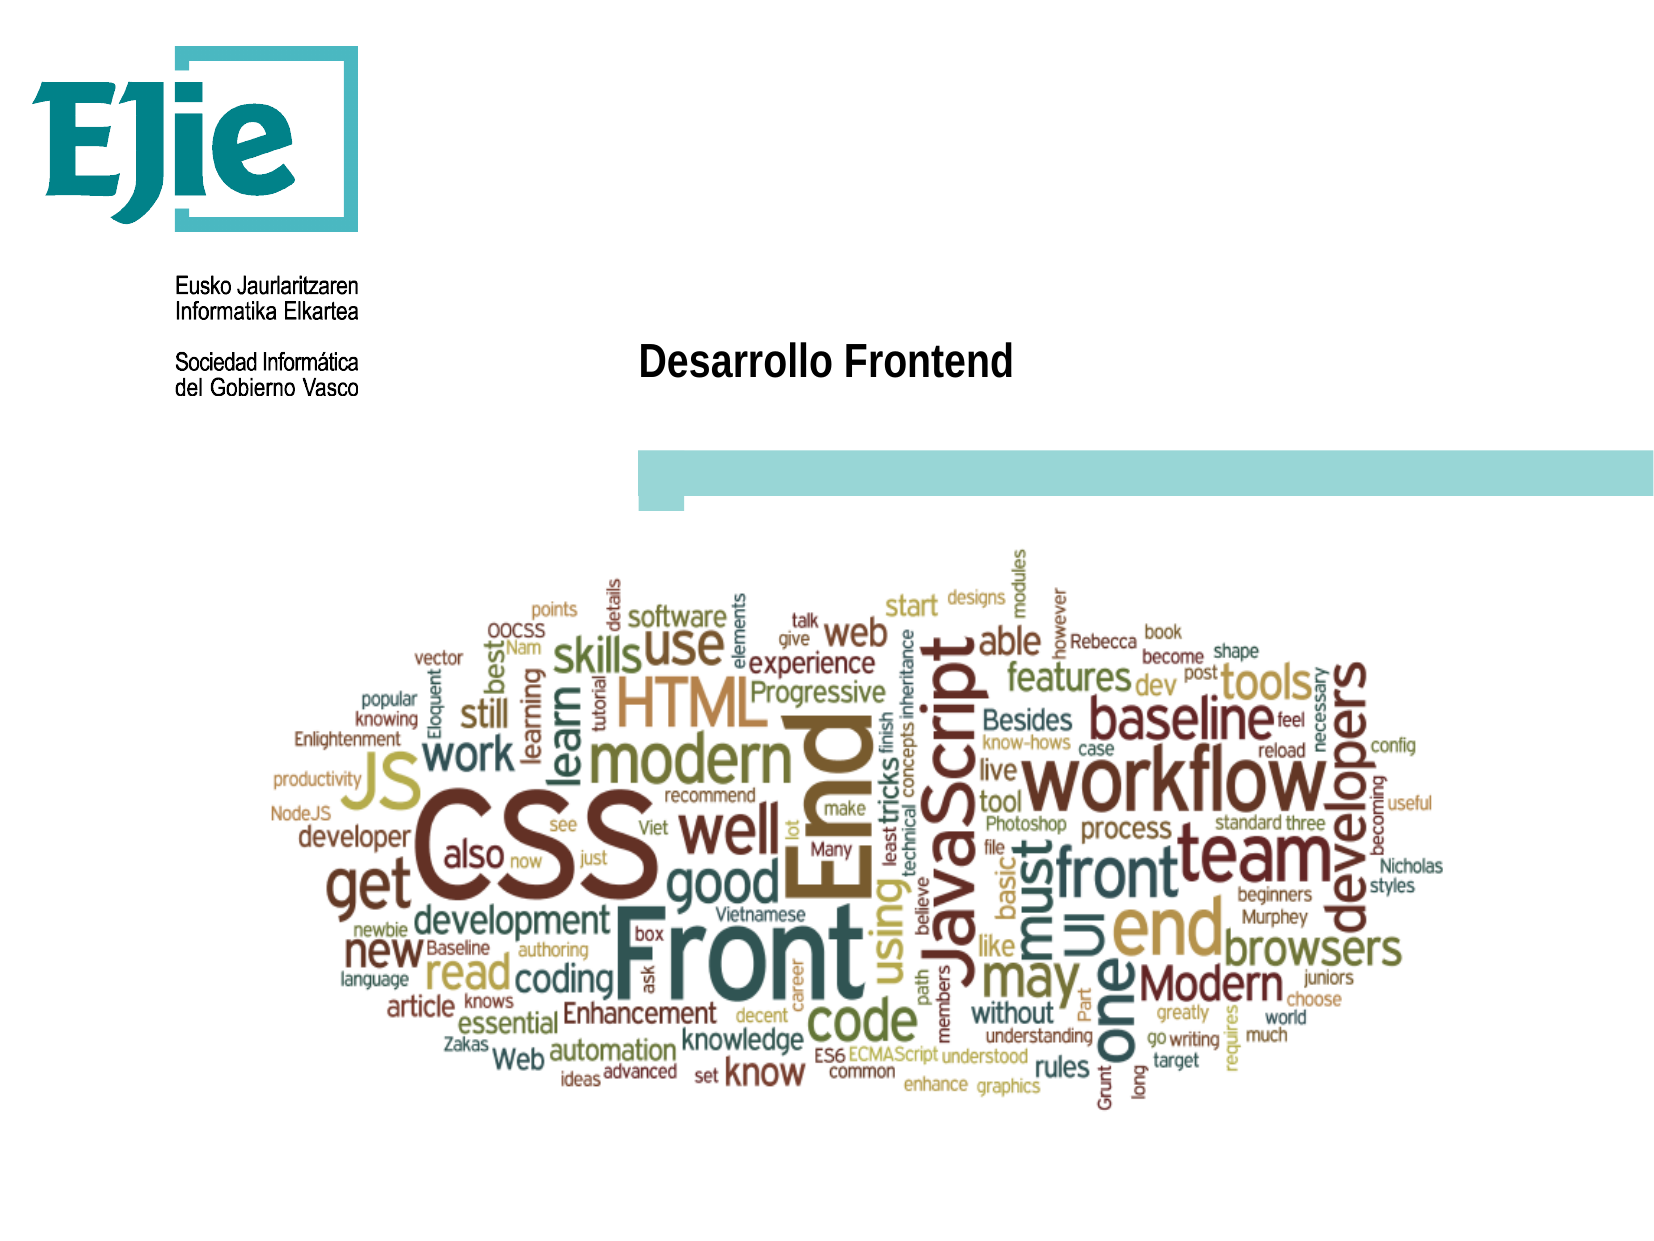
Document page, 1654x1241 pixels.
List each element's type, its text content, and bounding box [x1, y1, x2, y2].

title Desarrollo Frontend [638, 322, 1530, 567]
picture [259, 511, 1453, 1146]
picture [32, 46, 358, 396]
